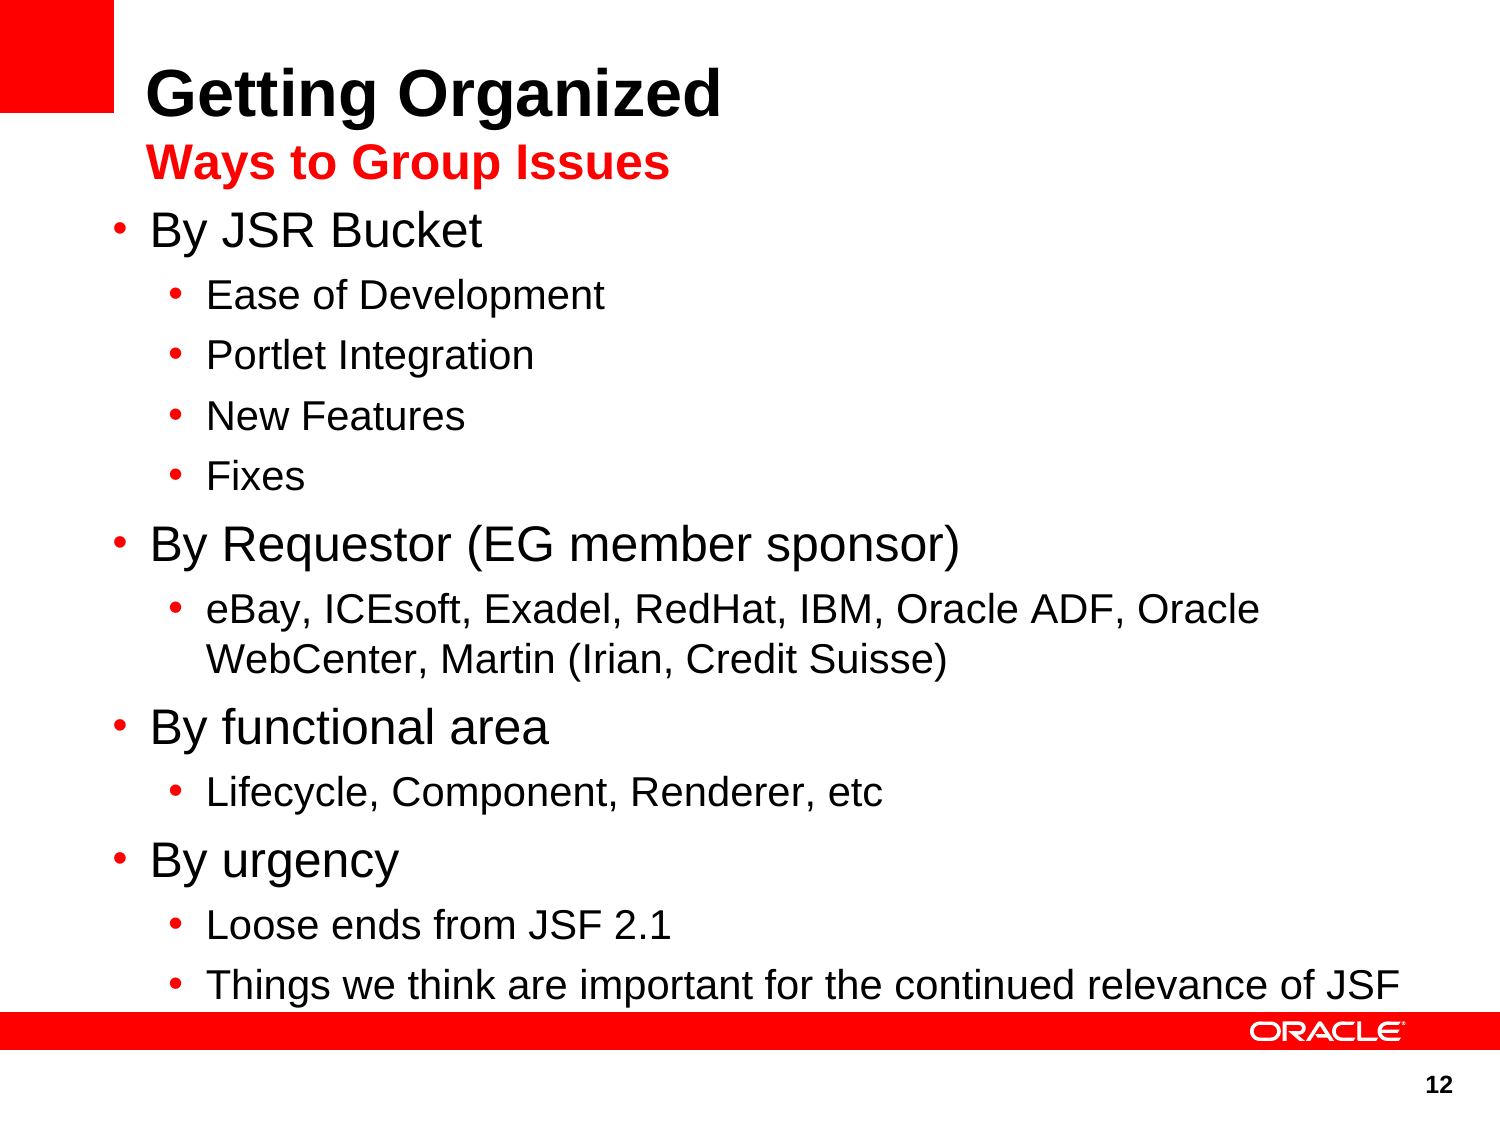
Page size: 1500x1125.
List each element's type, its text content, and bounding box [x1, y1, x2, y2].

title Getting Organized Ways to Group Issues [145, 49, 1390, 197]
list By JSR Bucket Ease of Development Portlet Integration New Features Fixes By Requestor (EG member sponsor) eBay, ICEsoft, Exadel, RedHat, IBM, Oracle ADF, Oracle WebCenter, Martin (Irian, Credit Suisse) By functional area Lifecycle, Component, Renderer, etc By urgency Loose ends from JSF 2.1 Things we think are important for the continued relevance of JSF [112, 197, 1469, 1009]
picture [0, 1012, 1500, 1050]
picture [0, 0, 114, 113]
